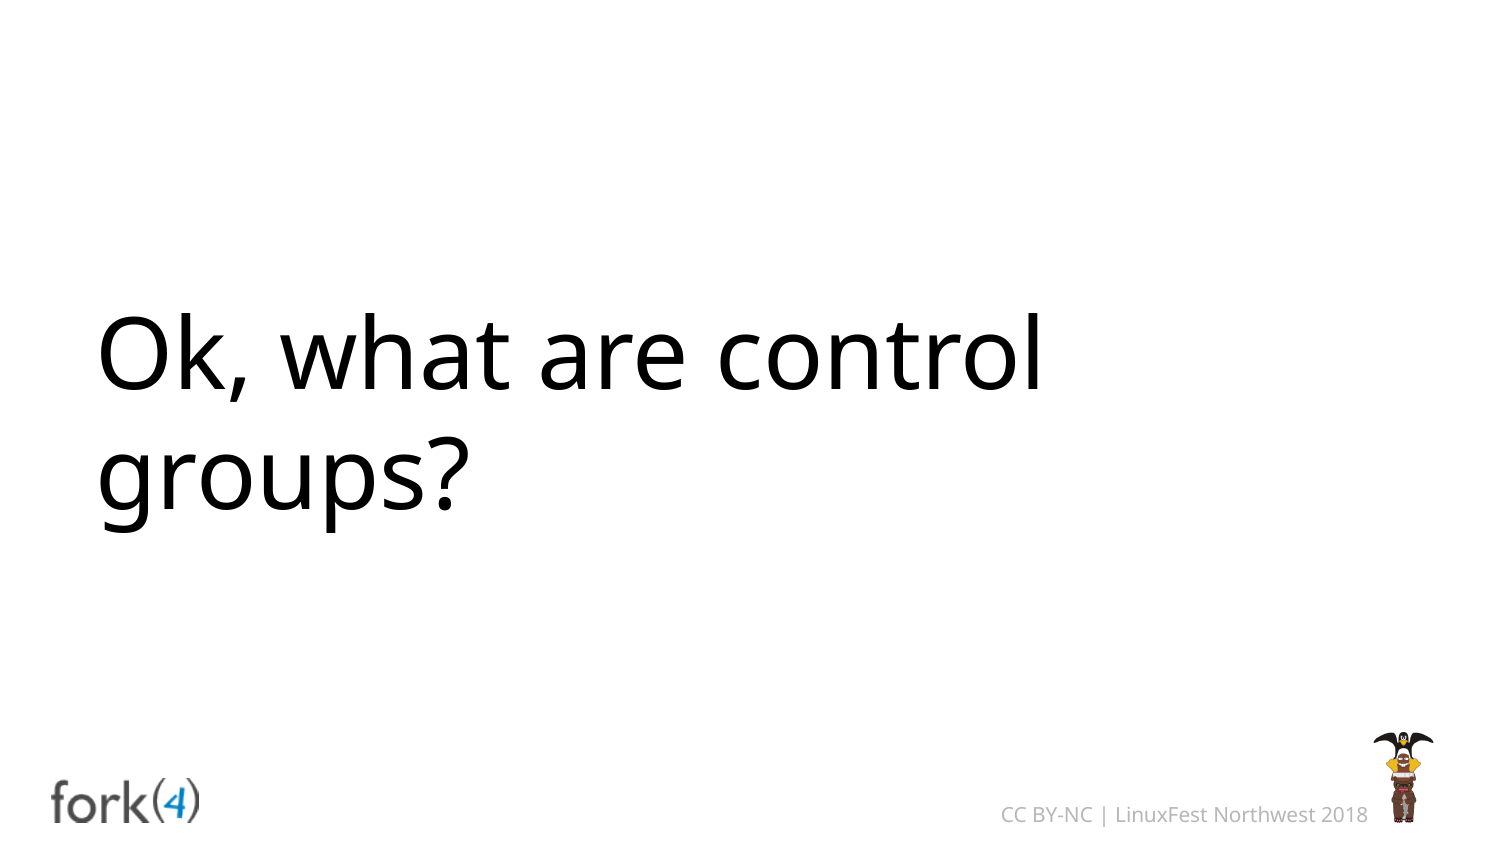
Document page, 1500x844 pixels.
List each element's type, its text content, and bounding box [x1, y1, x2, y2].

picture [1358, 732, 1449, 823]
picture [51, 778, 199, 823]
title Ok, what are control groups? [80, 73, 1125, 745]
